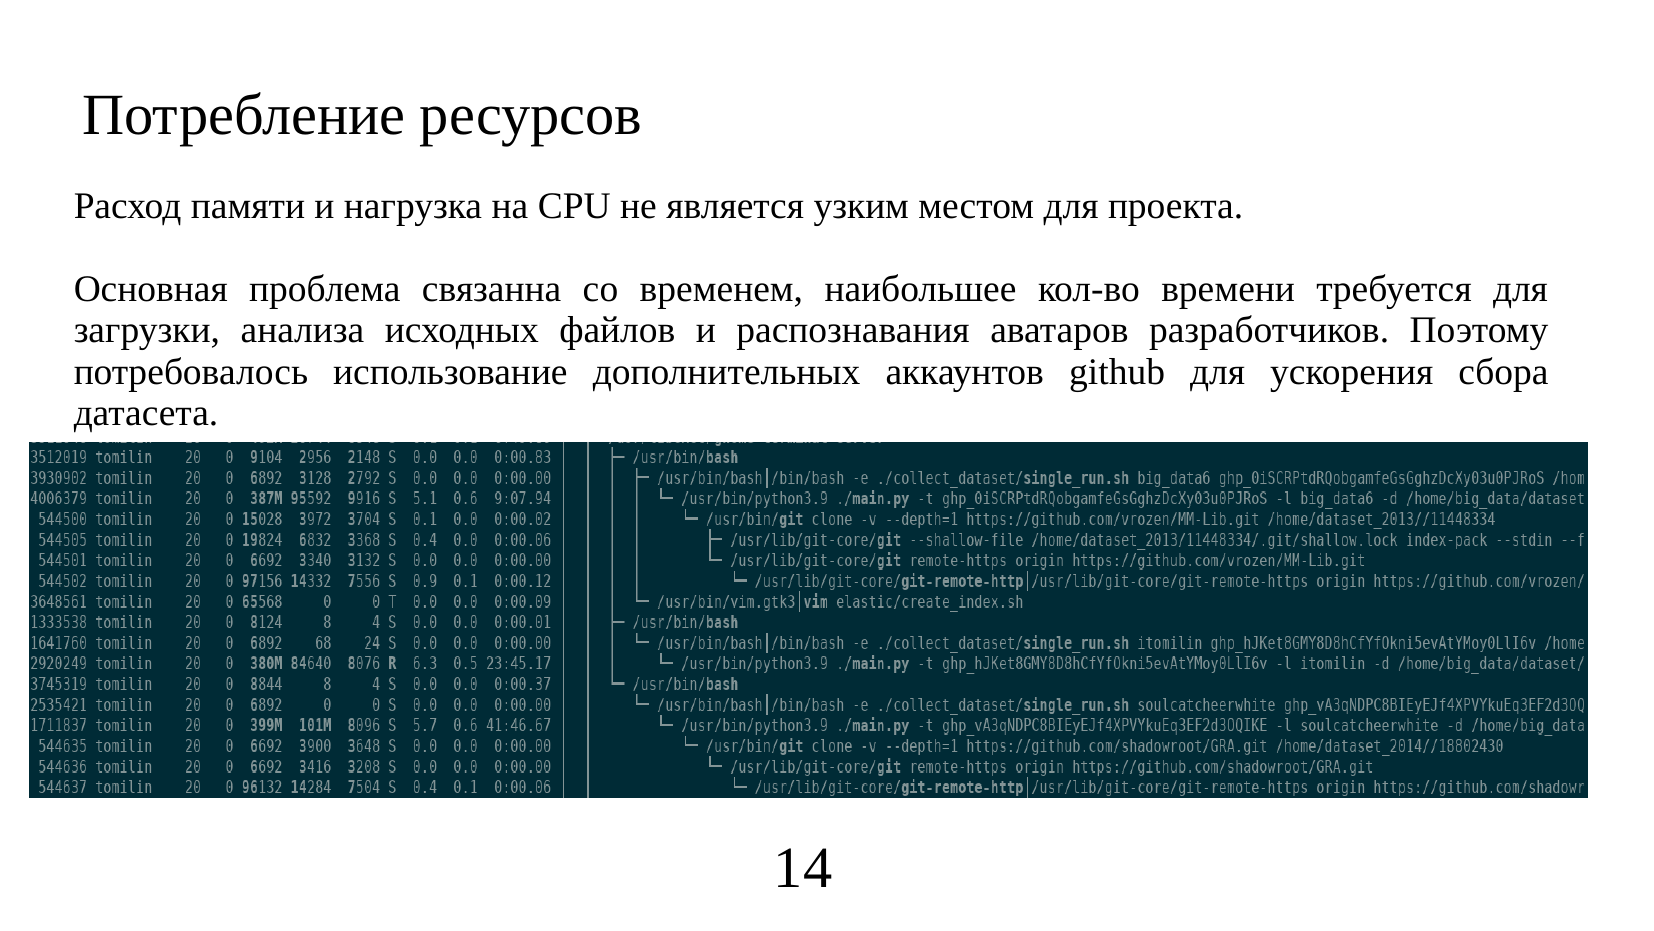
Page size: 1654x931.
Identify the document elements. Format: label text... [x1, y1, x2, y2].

picture [977, 596, 981, 607]
picture [951, 784, 957, 792]
picture [951, 578, 957, 586]
picture [975, 784, 981, 792]
picture [268, 657, 272, 668]
picture [1000, 782, 1005, 792]
picture [1193, 657, 1201, 668]
picture [1098, 640, 1103, 648]
title Потребление ресурсов [82, 37, 1571, 193]
picture [1098, 475, 1103, 483]
picture [1090, 640, 1095, 648]
picture [260, 719, 265, 727]
picture [113, 784, 118, 792]
picture [732, 678, 737, 689]
picture [1098, 702, 1103, 710]
picture [1017, 492, 1021, 503]
picture [975, 578, 981, 586]
picture [780, 516, 786, 527]
picture [902, 578, 908, 589]
picture [1017, 784, 1022, 795]
picture [1008, 782, 1014, 792]
picture [1254, 761, 1258, 772]
picture [1041, 640, 1046, 648]
picture [853, 723, 859, 730]
picture [268, 719, 281, 730]
picture [1301, 637, 1307, 648]
picture [113, 619, 118, 627]
picture [1481, 534, 1485, 545]
picture [780, 743, 786, 754]
picture [813, 599, 826, 607]
picture [732, 451, 737, 462]
picture [1030, 657, 1038, 668]
picture [957, 578, 965, 586]
picture [272, 657, 281, 668]
picture [1555, 781, 1559, 792]
picture [732, 616, 737, 627]
picture [324, 719, 330, 730]
picture [957, 784, 965, 792]
picture [902, 784, 908, 795]
picture [1179, 513, 1193, 524]
picture [390, 657, 395, 668]
title <number> [59, 798, 1548, 931]
text_box Расход памяти и нагрузка на CPU не является узким местом для проекта. Основная проблема связанна со временем, наибольшее кол-во времени требуется для загрузки, анализа исходных файлов и распознавания аватаров разработчиков. Поэтому потребовалось использование дополнительных аккаунтов github для ускорения сбора датасета. [59, 177, 1565, 442]
picture [895, 661, 900, 672]
picture [1017, 578, 1022, 589]
picture [853, 496, 859, 503]
picture [1090, 475, 1095, 483]
picture [895, 723, 900, 734]
picture [1090, 702, 1095, 710]
picture [853, 661, 859, 668]
picture [895, 496, 900, 507]
picture [1513, 784, 1518, 792]
picture [887, 764, 892, 772]
picture [1041, 702, 1046, 710]
picture [113, 454, 118, 462]
picture [1041, 475, 1046, 483]
picture [268, 492, 281, 503]
picture [918, 782, 924, 792]
picture [1489, 699, 1493, 710]
